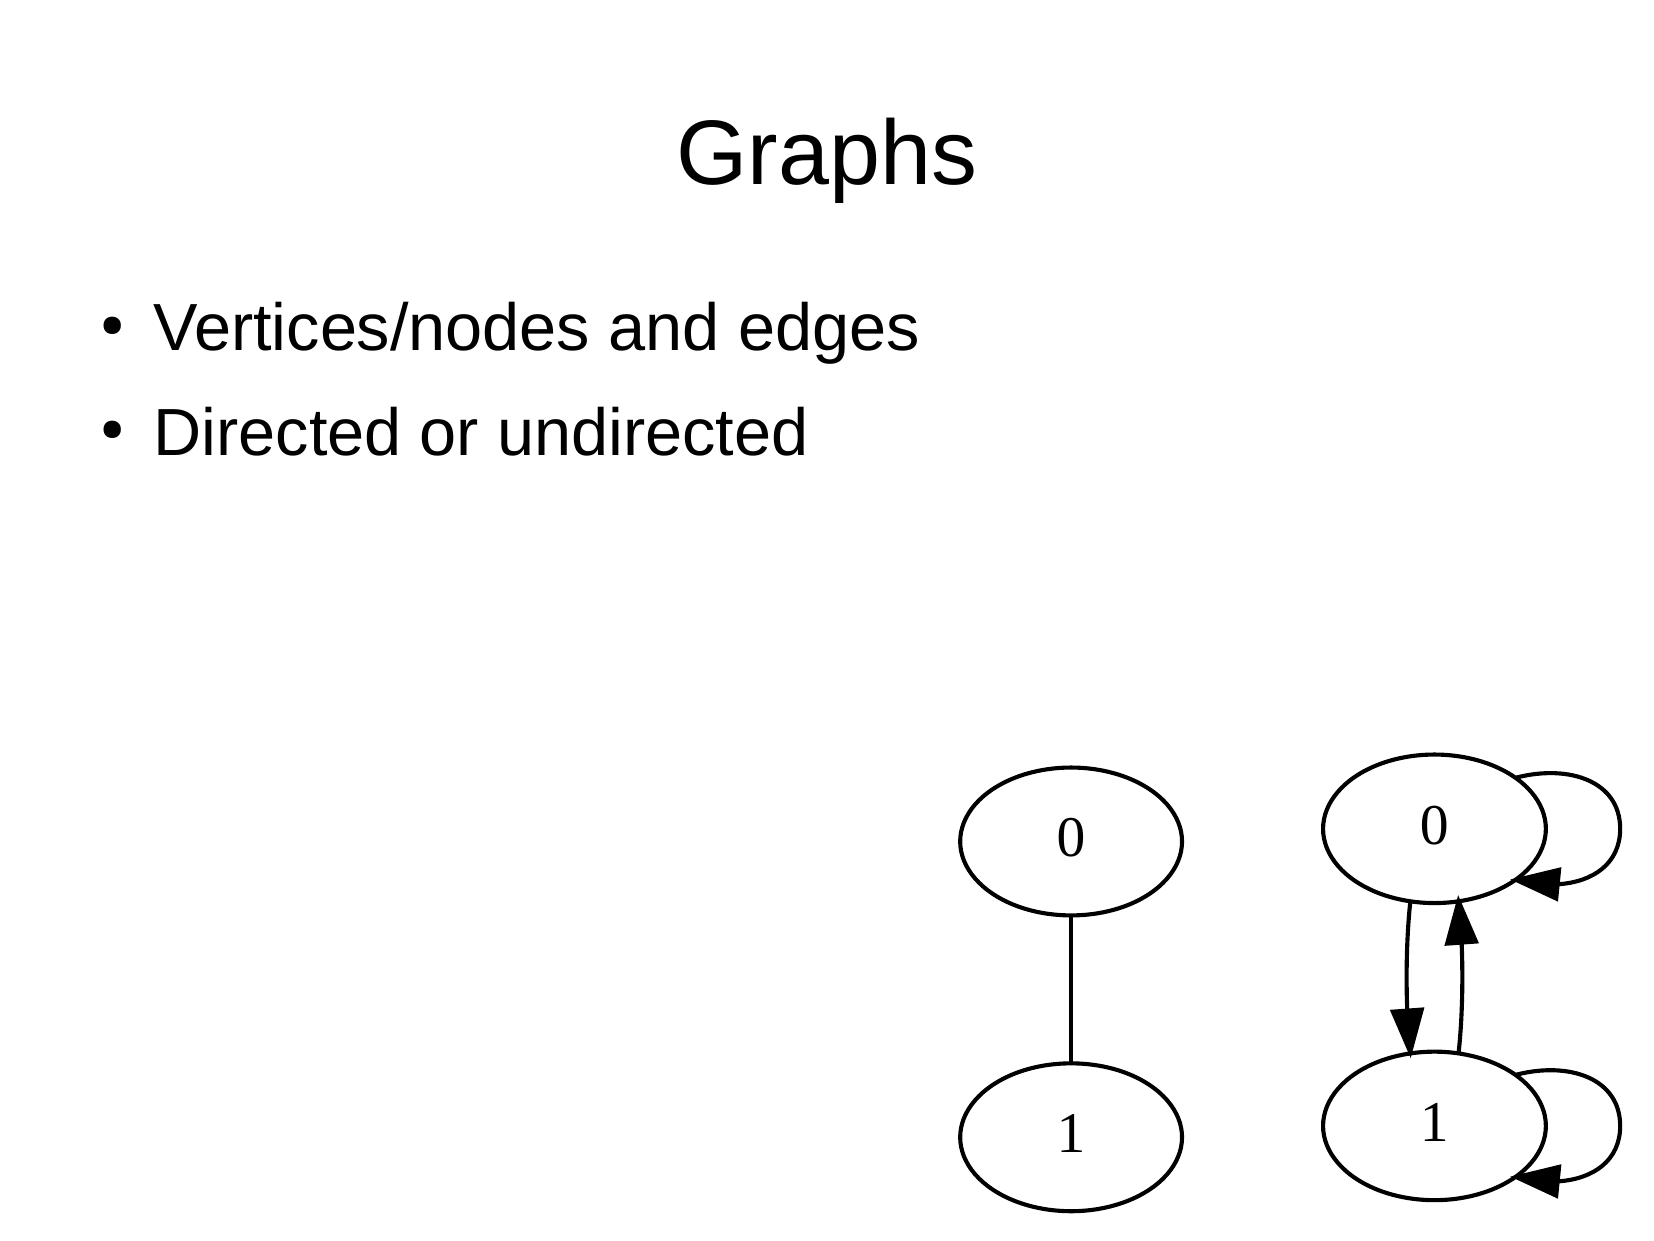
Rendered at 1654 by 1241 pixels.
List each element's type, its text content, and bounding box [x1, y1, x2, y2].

list Vertices/nodes and edges Directed or undirected [82, 290, 1571, 1010]
picture [1305, 736, 1639, 1219]
title Graphs [82, 49, 1571, 257]
picture [942, 1010, 1201, 1230]
